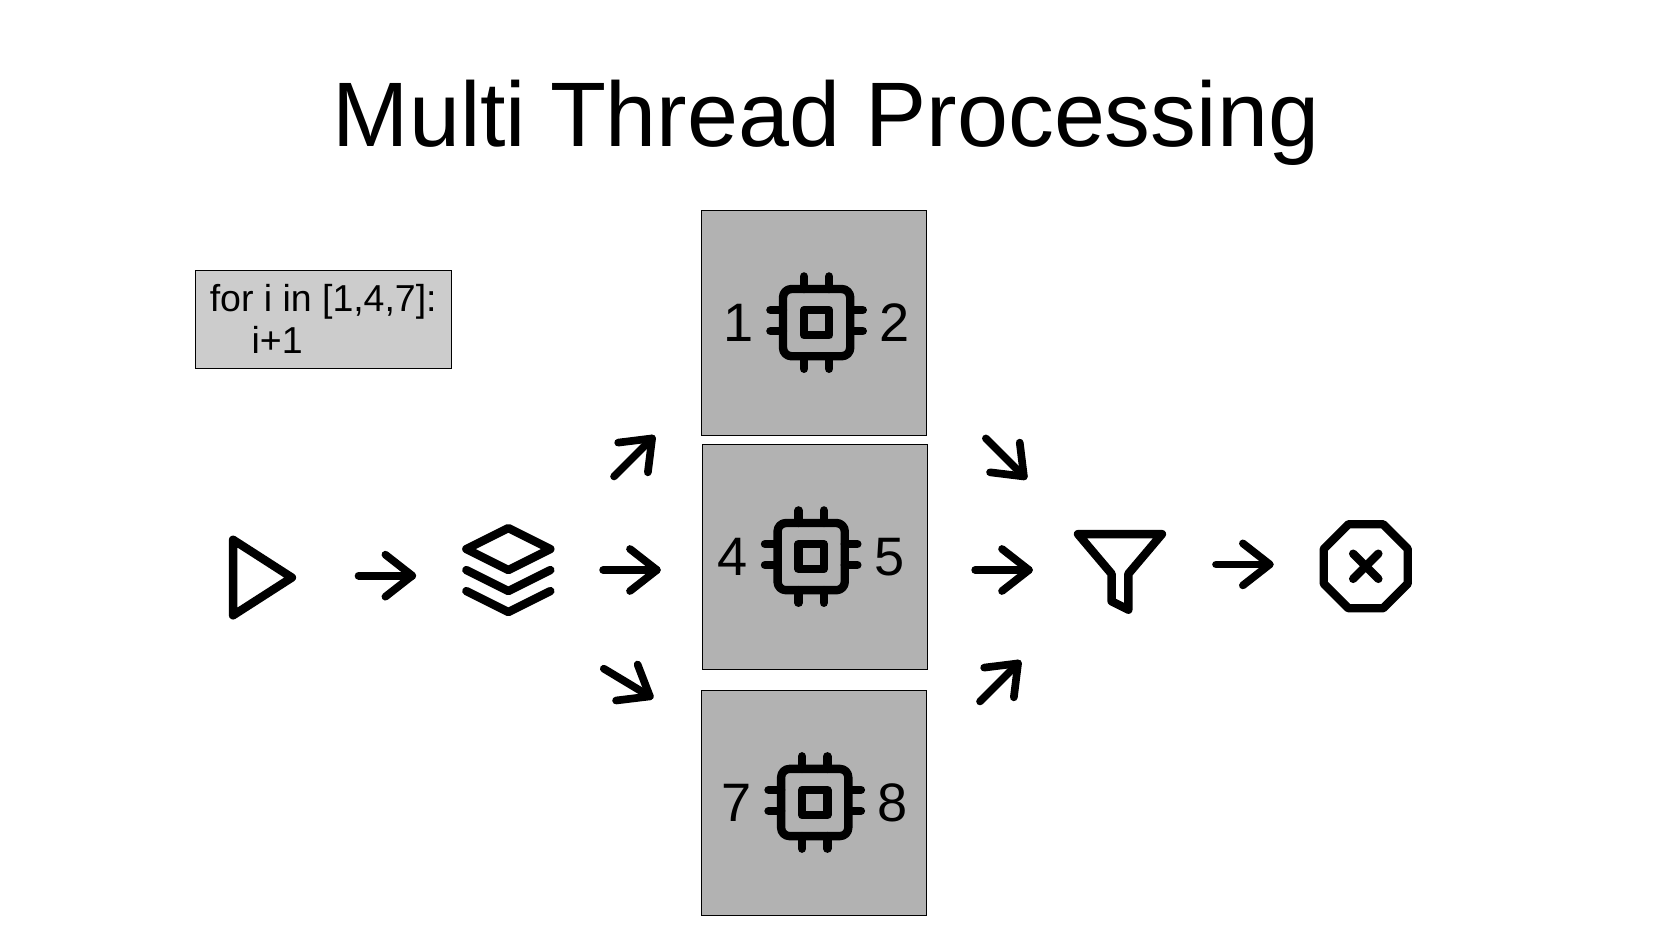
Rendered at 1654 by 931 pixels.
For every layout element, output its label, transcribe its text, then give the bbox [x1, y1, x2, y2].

title Multi Thread Processing [82, 37, 1571, 193]
picture [764, 270, 870, 376]
picture [455, 517, 561, 623]
picture [944, 396, 1066, 518]
text_box 4 [703, 519, 763, 595]
picture [1067, 519, 1173, 625]
picture [581, 532, 679, 608]
picture [938, 621, 1060, 743]
text_box 8 [862, 764, 923, 841]
picture [762, 750, 868, 856]
picture [572, 396, 694, 518]
picture [337, 538, 434, 614]
text_box 1 [708, 285, 769, 361]
text_box [701, 690, 927, 916]
picture [1313, 513, 1419, 619]
text_box 5 [859, 518, 920, 595]
text_box 2 [864, 284, 925, 361]
picture [758, 504, 864, 610]
text_box [701, 210, 927, 436]
text_box for i in [1,4,7]: i+1 [195, 270, 452, 369]
picture [954, 532, 1051, 608]
picture [210, 525, 316, 631]
text_box [702, 444, 928, 670]
picture [1194, 526, 1291, 602]
picture [566, 625, 688, 740]
text_box 7 [706, 764, 767, 841]
